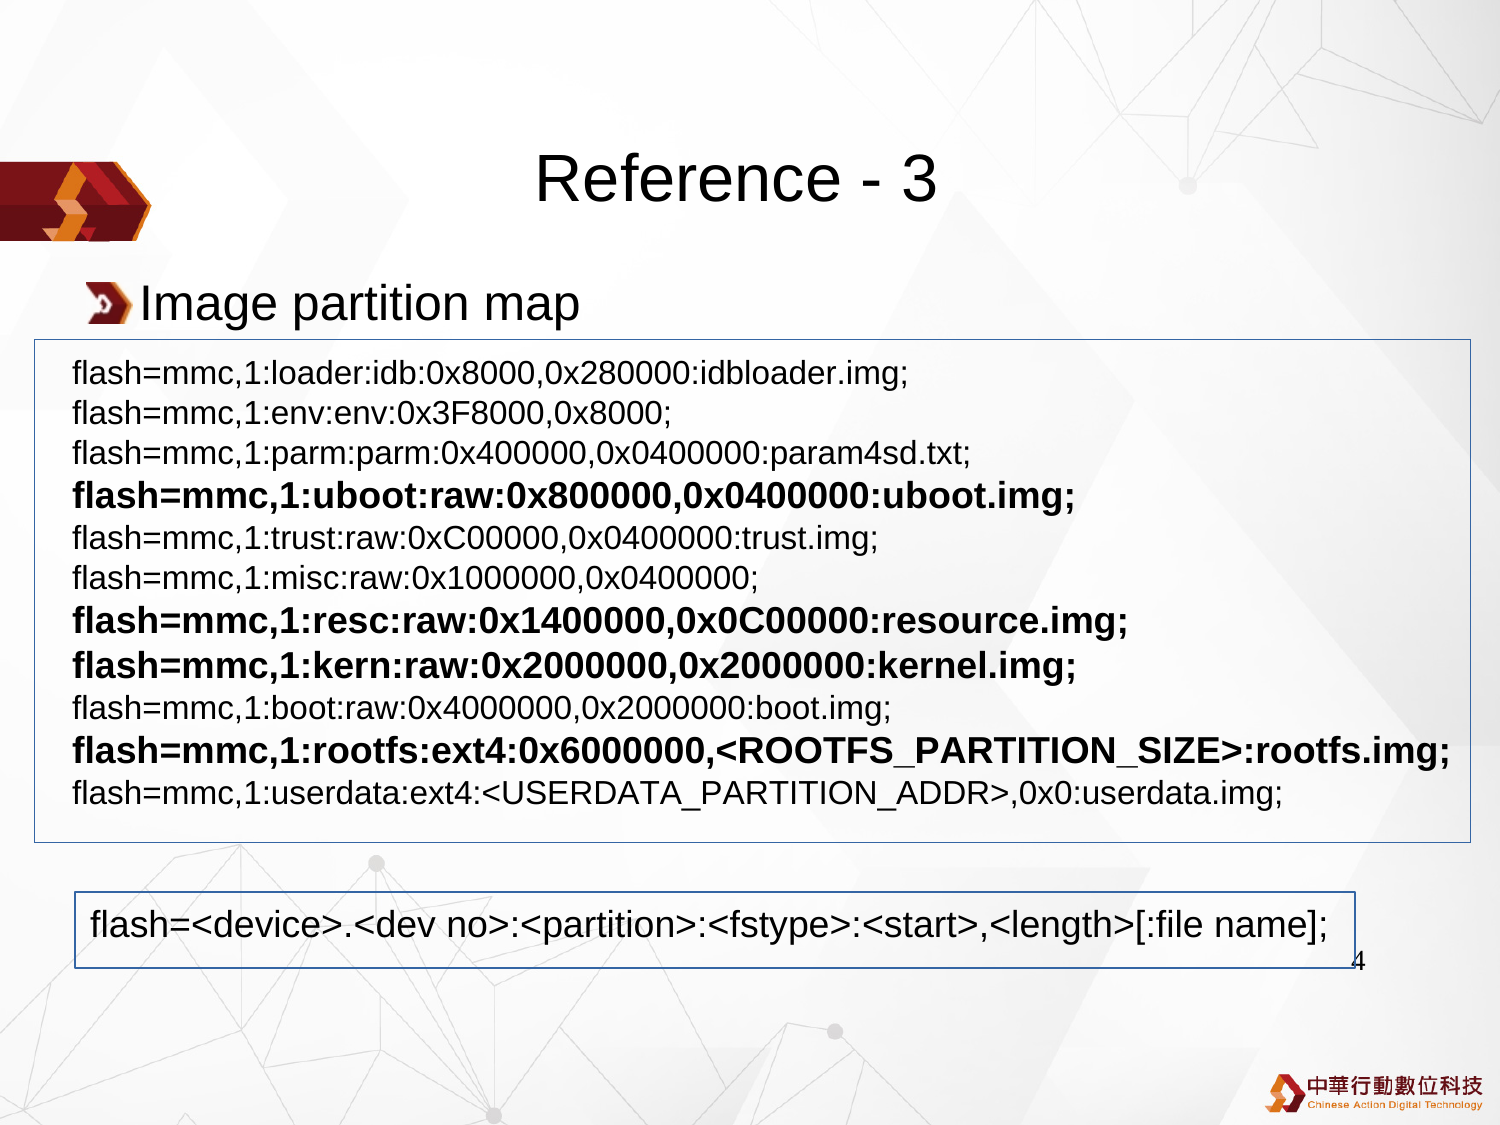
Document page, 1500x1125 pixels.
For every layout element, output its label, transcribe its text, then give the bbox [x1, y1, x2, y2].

picture [0, 0, 1500, 1125]
text_box Image partition map [68, 275, 611, 336]
text_box flash=mmc,1:loader:idb:0x8000,0x280000:idbloader.img; flash=mmc,1:env:env:0x3F8000,0x8000; flash=mmc,1:parm:parm:0x400000,0x0400000:param4sd.txt; flash=mmc,1:uboot:raw:0x800000,0x0400000:uboot.img; flash=mmc,1:trust:raw:0xC00000,0x0400000:trust.img; flash=mmc,1:misc:raw:0x1000000,0x0400000; flash=mmc,1:resc:raw:0x1400000,0x0C00000:resource.img; flash=mmc,1:kern:raw:0x2000000,0x2000000:kernel.img; flash=mmc,1:boot:raw:0x4000000,0x2000000:boot.img; flash=mmc,1:rootfs:ext4:0x6000000,<ROOTFS_PARTITION_SIZE>:rootfs.img; flash=mmc,1:userdata:ext4:<USERDATA_PARTITION_ADDR>,0x0:userdata.img; [57, 344, 1496, 864]
text_box flash=mmc,1:loader:idb:0x8000,0x280000:idbloader.img; flash=mmc,1:env:env:0x3F8000,0x8000; flash=mmc,1:parm:parm:0x400000,0x0400000:param4sd.txt; flash=mmc,1:uboot:raw:0x800000,0x0400000:uboot.img; flash=mmc,1:trust:raw:0xC00000,0x0400000:trust.img; flash=mmc,1:misc:raw:0x1000000,0x0400000; flash=mmc,1:resc:raw:0x1400000,0x0C00000:resource.img; flash=mmc,1:kern:raw:0x2000000,0x2000000:kernel.img; flash=mmc,1:boot:raw:0x4000000,0x2000000:boot.img; flash=mmc,1:rootfs:ext4:0x6000000,<ROOTFS_PARTITION_SIZE>:rootfs.img; flash=mmc,1:userdata:ext4:<USERDATA_PARTITION_ADDR>,0x0:userdata.img; [57, 344, 1470, 842]
title Reference - 3 [107, 101, 1367, 255]
text_box flash=<device>.<dev no>:<partition>:<fstype>:<start>,<length>[:file name]; [76, 893, 1345, 953]
